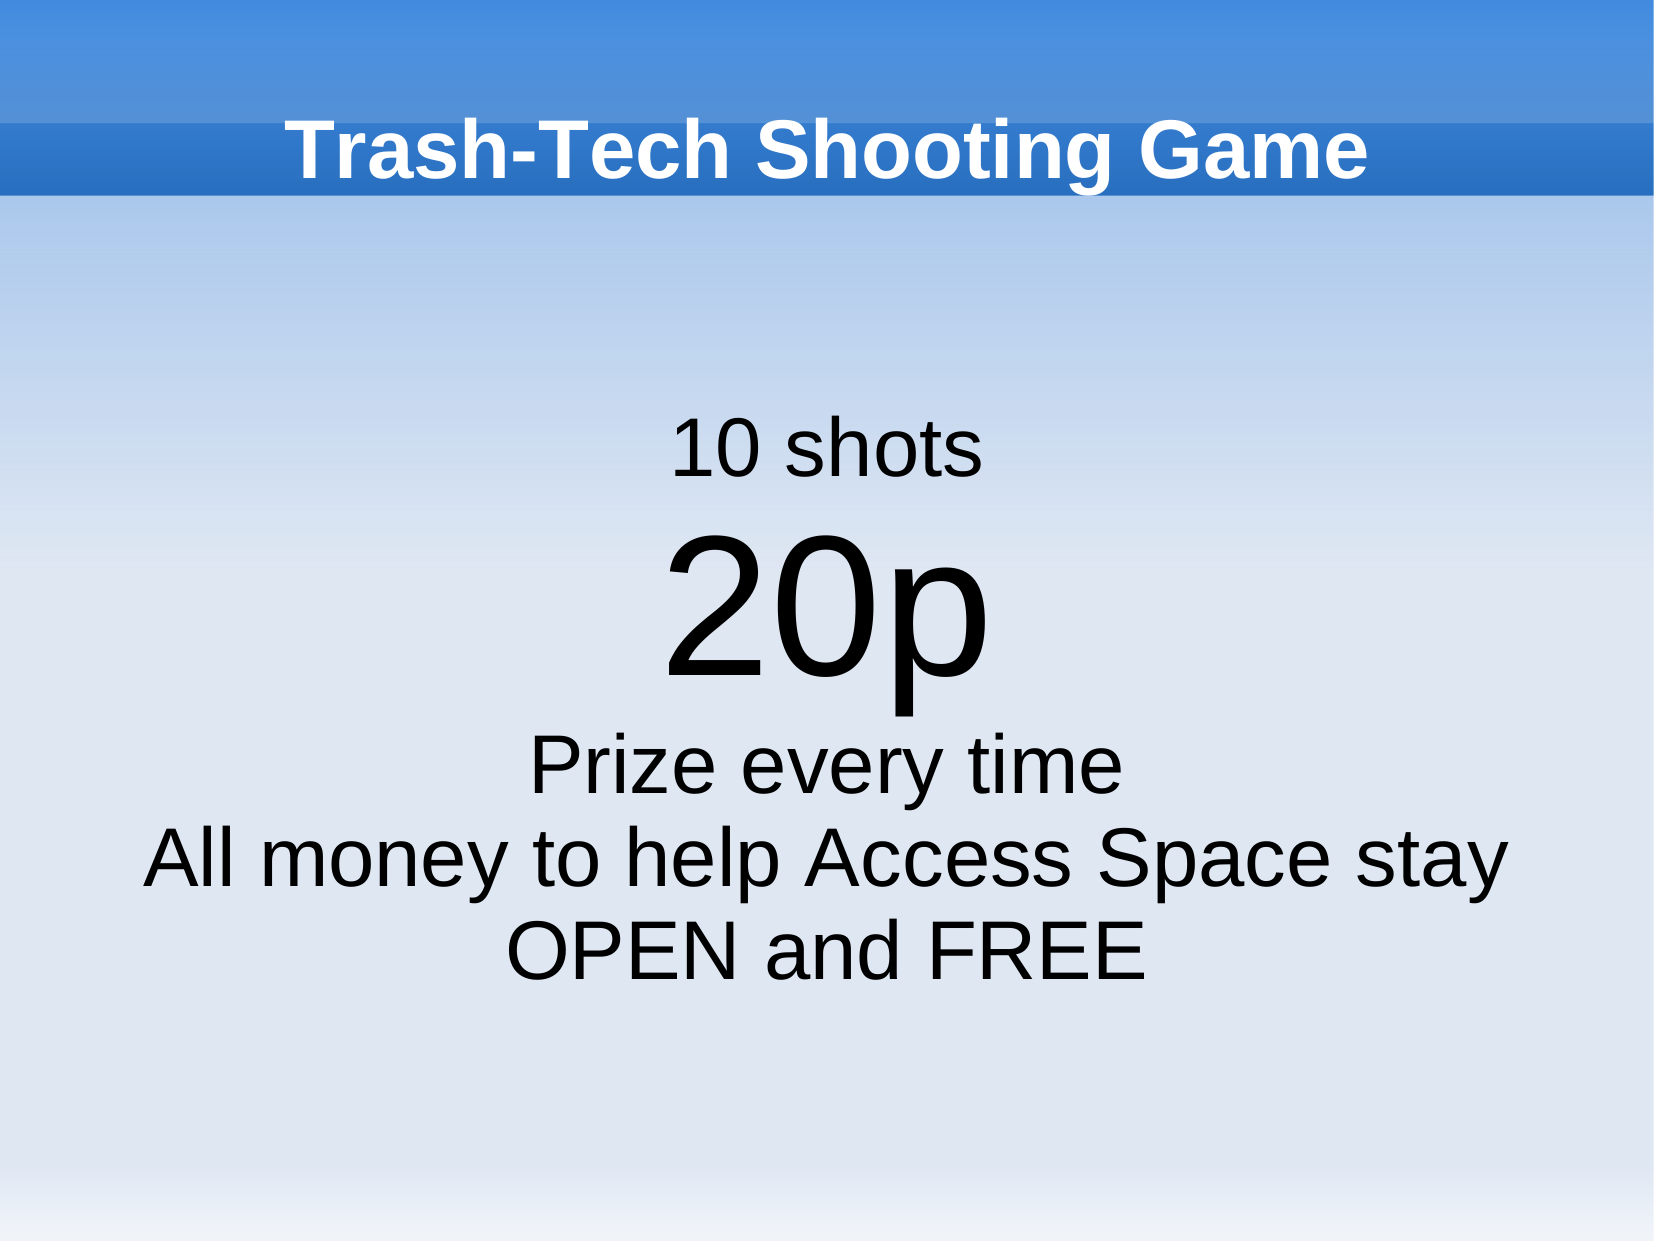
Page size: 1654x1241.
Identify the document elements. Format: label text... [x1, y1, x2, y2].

subtitle 10 shots 20p Prize every time All money to help Access Space stay OPEN and FREE [82, 290, 1571, 1109]
picture [0, 0, 1654, 1241]
title Trash-Tech Shooting Game [121, 53, 1534, 247]
